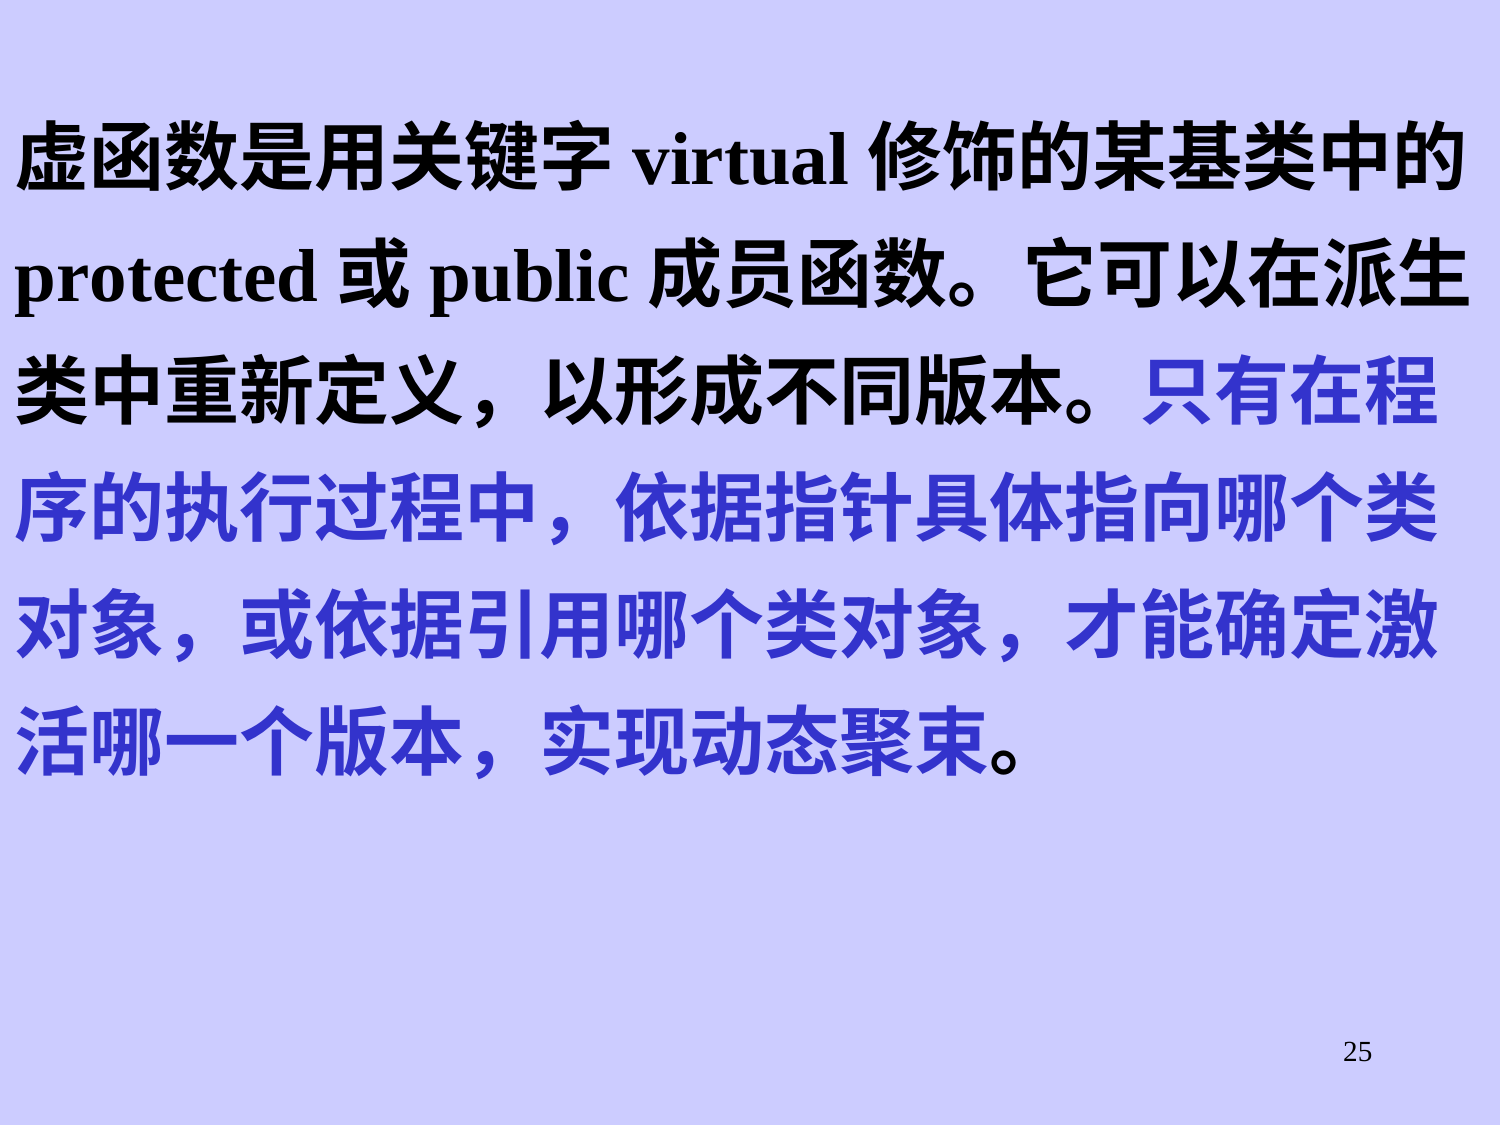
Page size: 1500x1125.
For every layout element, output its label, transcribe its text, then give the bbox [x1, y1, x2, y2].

text_box <编号> [1074, 1025, 1388, 1101]
text_box 虚函数是用关键字virtual修饰的某基类中的protected或public成员函数。它可以在派生类中重新定义，以形成不同版本。只有在程序的执行过程中，依据指针具体指向哪个类对象，或依据引用哪个类对象，才能确定激活哪一个版本，实现动态聚束。 [0, 74, 1500, 793]
